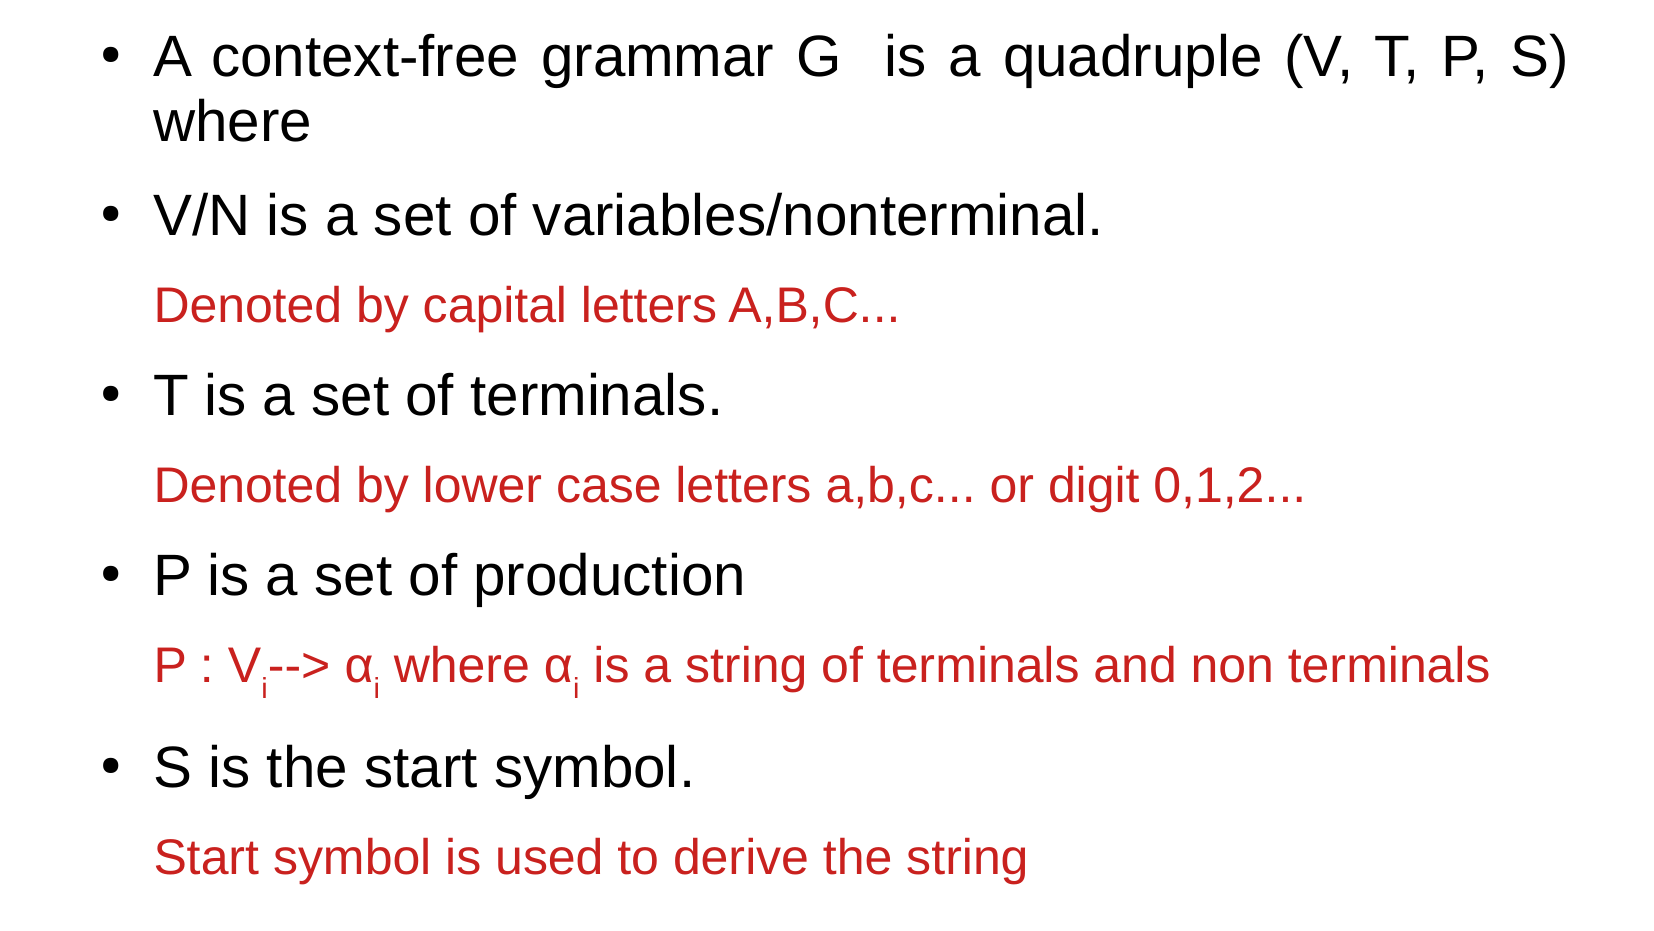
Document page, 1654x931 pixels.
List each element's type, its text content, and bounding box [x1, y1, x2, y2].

list A context-free grammar G is a quadruple (V, T, P, S) where V/N is a set of variables/nonterminal. Denoted by capital letters A,B,C... T is a set of terminals. Denoted by lower case letters a,b,c... or digit 0,1,2... P is a set of production P : Vi--> αi where αi is a string of terminals and non terminals S is the start symbol. Start symbol is used to derive the string [82, 23, 1571, 910]
